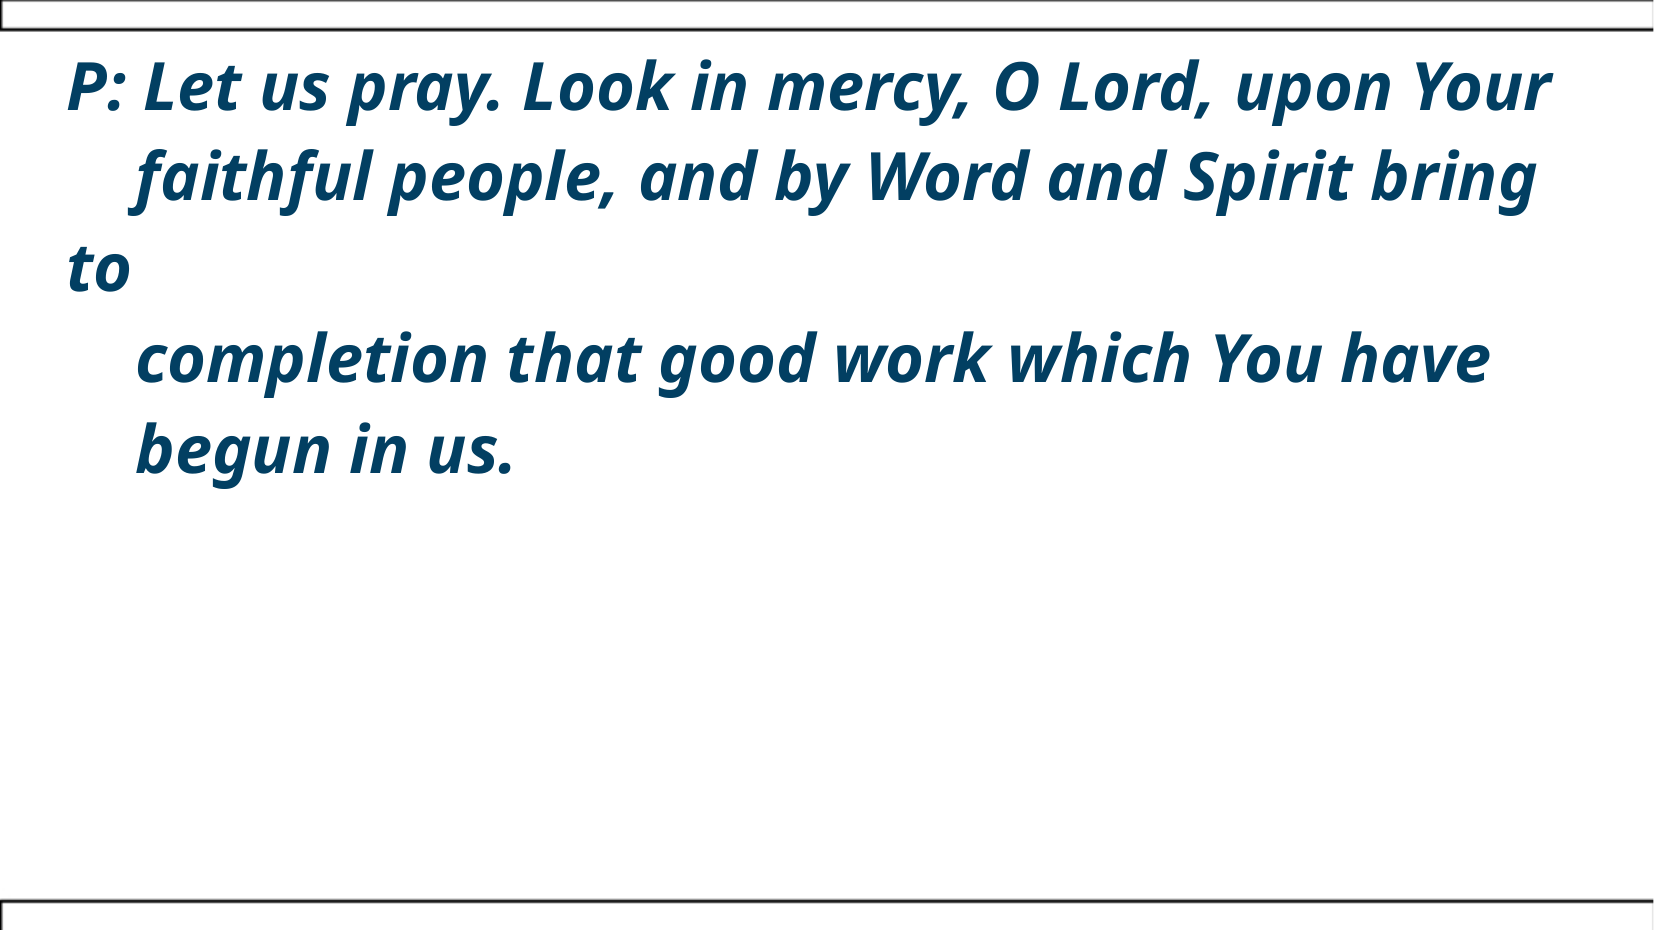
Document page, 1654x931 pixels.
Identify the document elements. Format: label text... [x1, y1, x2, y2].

text_box P: Let us pray. Look in mercy, O Lord, upon Your faithful people, and by Word and Spirit bring to completion that good work which You have begun in us. [51, 31, 1597, 402]
picture [0, 0, 1654, 930]
